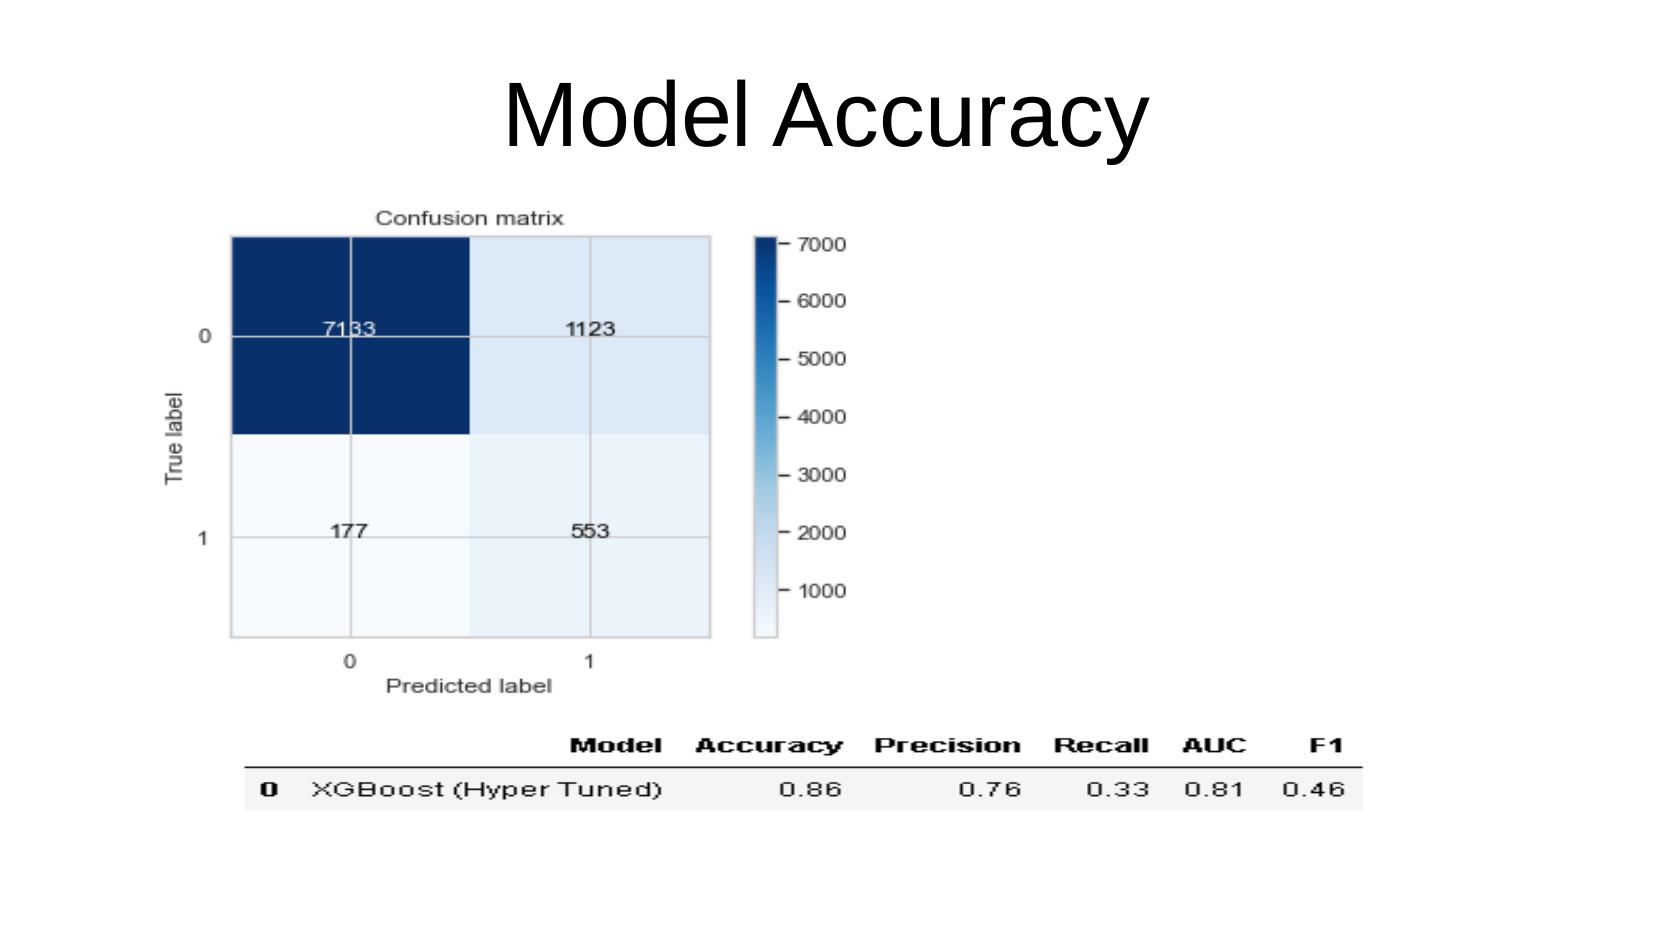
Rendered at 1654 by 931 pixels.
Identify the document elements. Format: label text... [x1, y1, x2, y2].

picture [240, 718, 1388, 826]
picture [153, 199, 863, 709]
title Model Accuracy [82, 37, 1571, 193]
